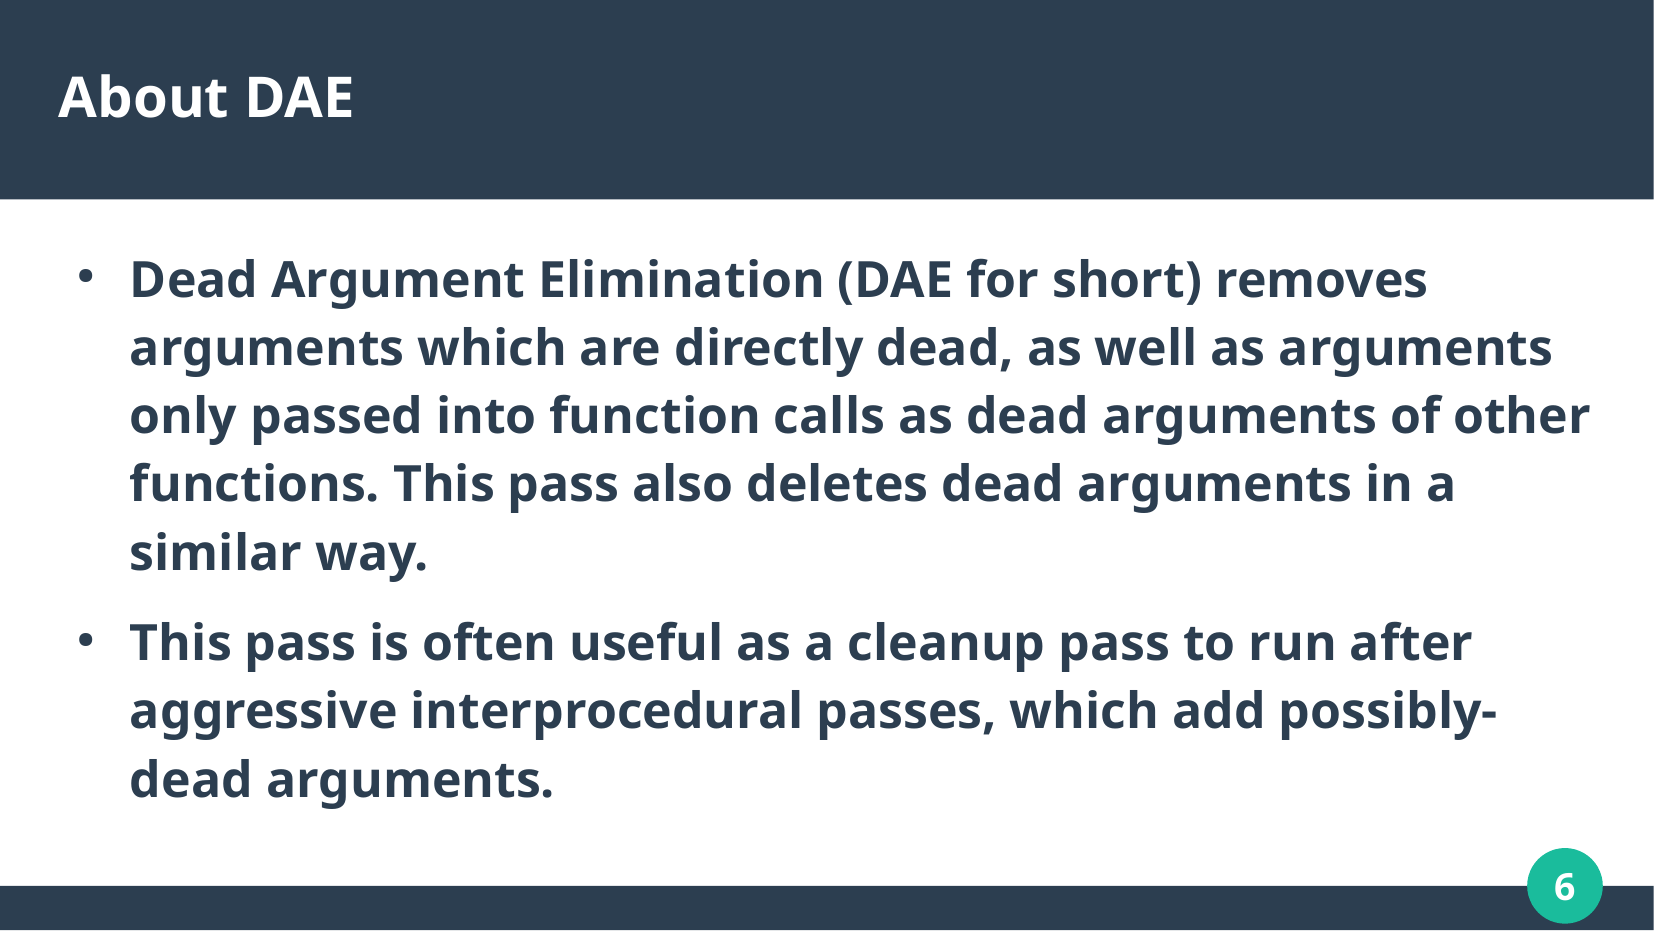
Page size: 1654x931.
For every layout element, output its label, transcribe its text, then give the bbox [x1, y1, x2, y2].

list Dead Argument Elimination (DAE for short) removes arguments which are directly dead, as well as arguments only passed into function calls as dead arguments of other functions. This pass also deletes dead arguments in a similar way. This pass is often useful as a cleanup pass to run after aggressive interprocedural passes, which add possibly-dead arguments. [59, 243, 1595, 864]
title About DAE [59, 37, 1595, 155]
